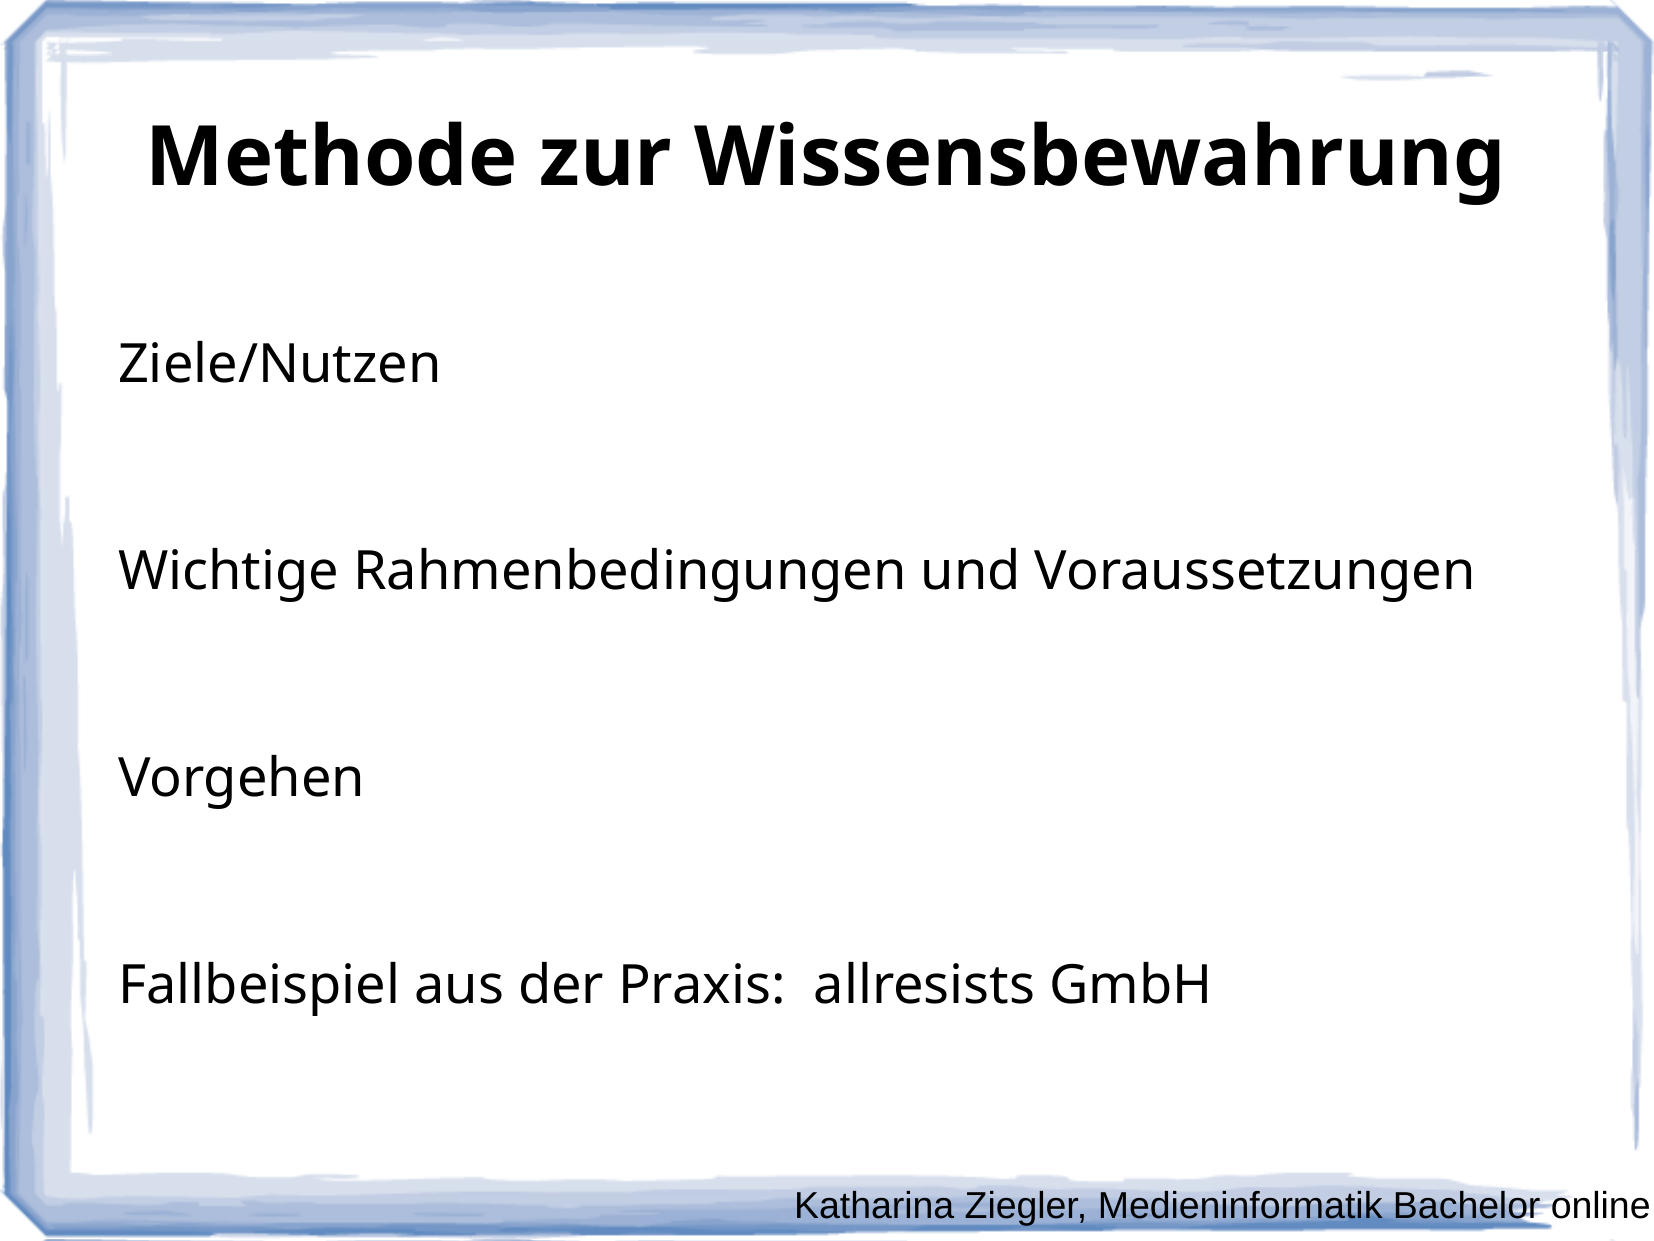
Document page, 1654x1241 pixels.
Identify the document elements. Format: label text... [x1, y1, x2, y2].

text_box Katharina Ziegler, Medieninformatik Bachelor online [749, 1176, 1654, 1241]
picture [0, 0, 1654, 1241]
title Methode zur Wissensbewahrung [82, 49, 1571, 257]
list Ziele/Nutzen Wichtige Rahmenbedingungen und Voraussetzungen Vorgehen Fallbeispiel aus der Praxis: allresists GmbH [118, 324, 1571, 1110]
